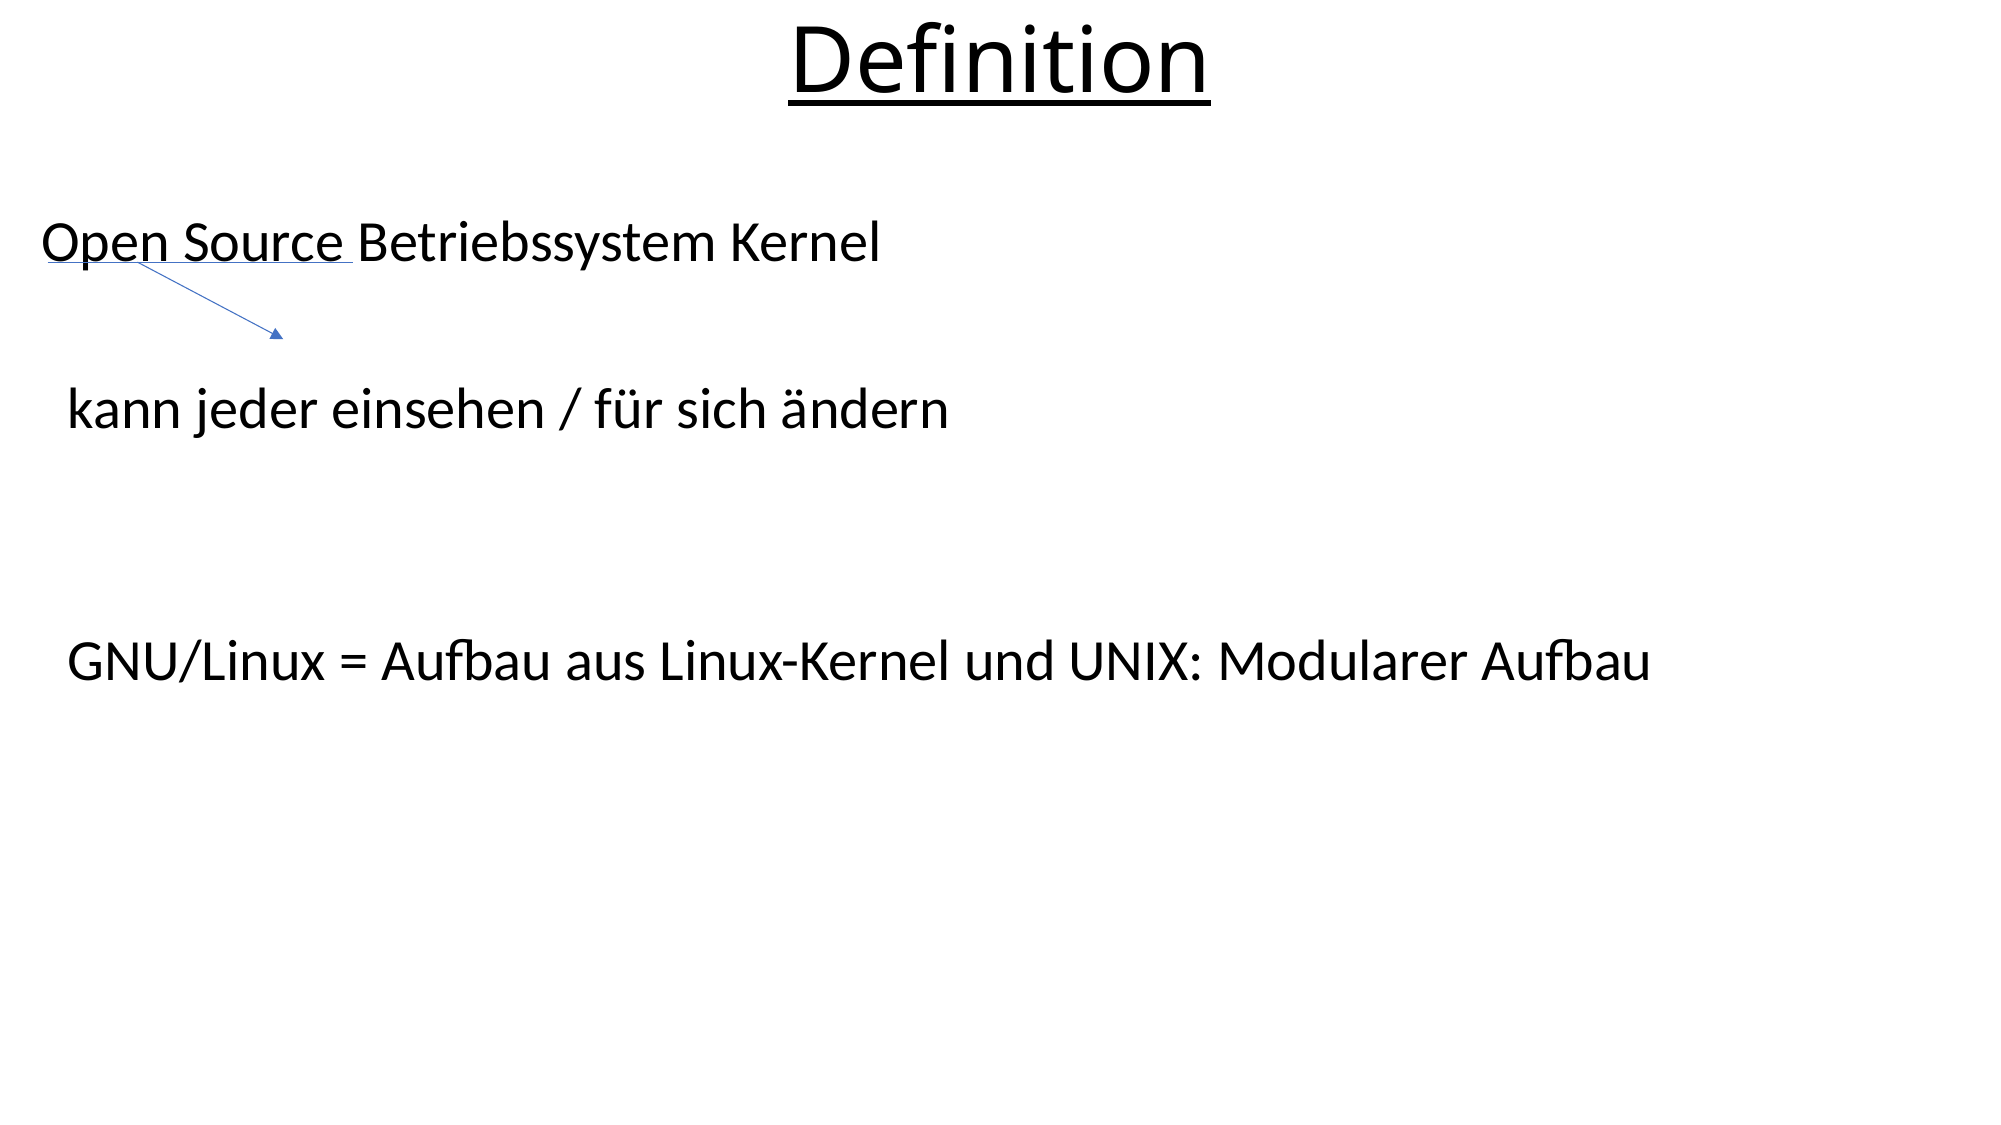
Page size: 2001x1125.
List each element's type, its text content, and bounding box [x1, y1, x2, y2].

title Definition [137, 0, 1863, 173]
list Open Source Betriebssystem Kernel kann jeder einsehen / für sich ändern GNU/Linux = Aufbau aus Linux-Kernel und UNIX: Modularer Aufbau [0, 203, 2000, 1125]
